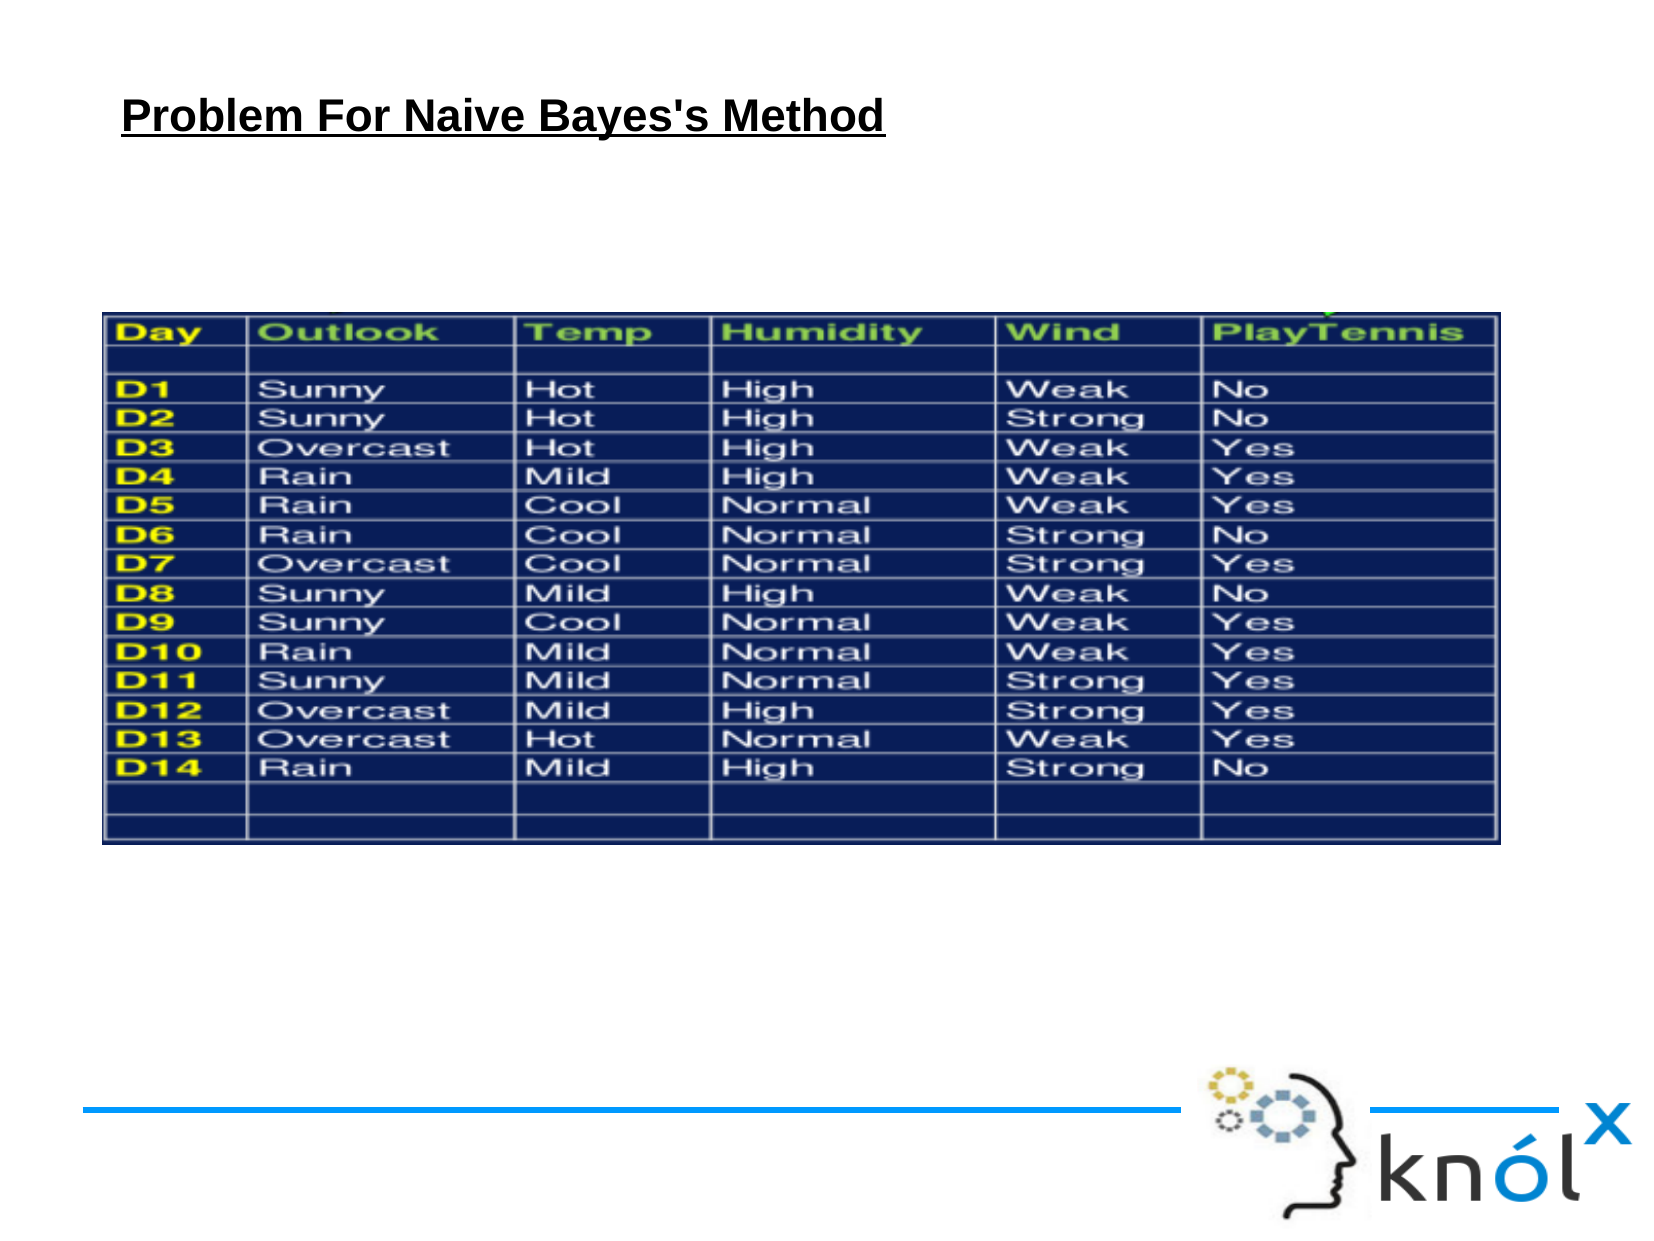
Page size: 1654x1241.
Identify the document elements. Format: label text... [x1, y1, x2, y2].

text_box Problem For Naive Bayes's Method [106, 82, 1418, 149]
picture [102, 312, 1501, 845]
picture [1196, 1064, 1643, 1229]
